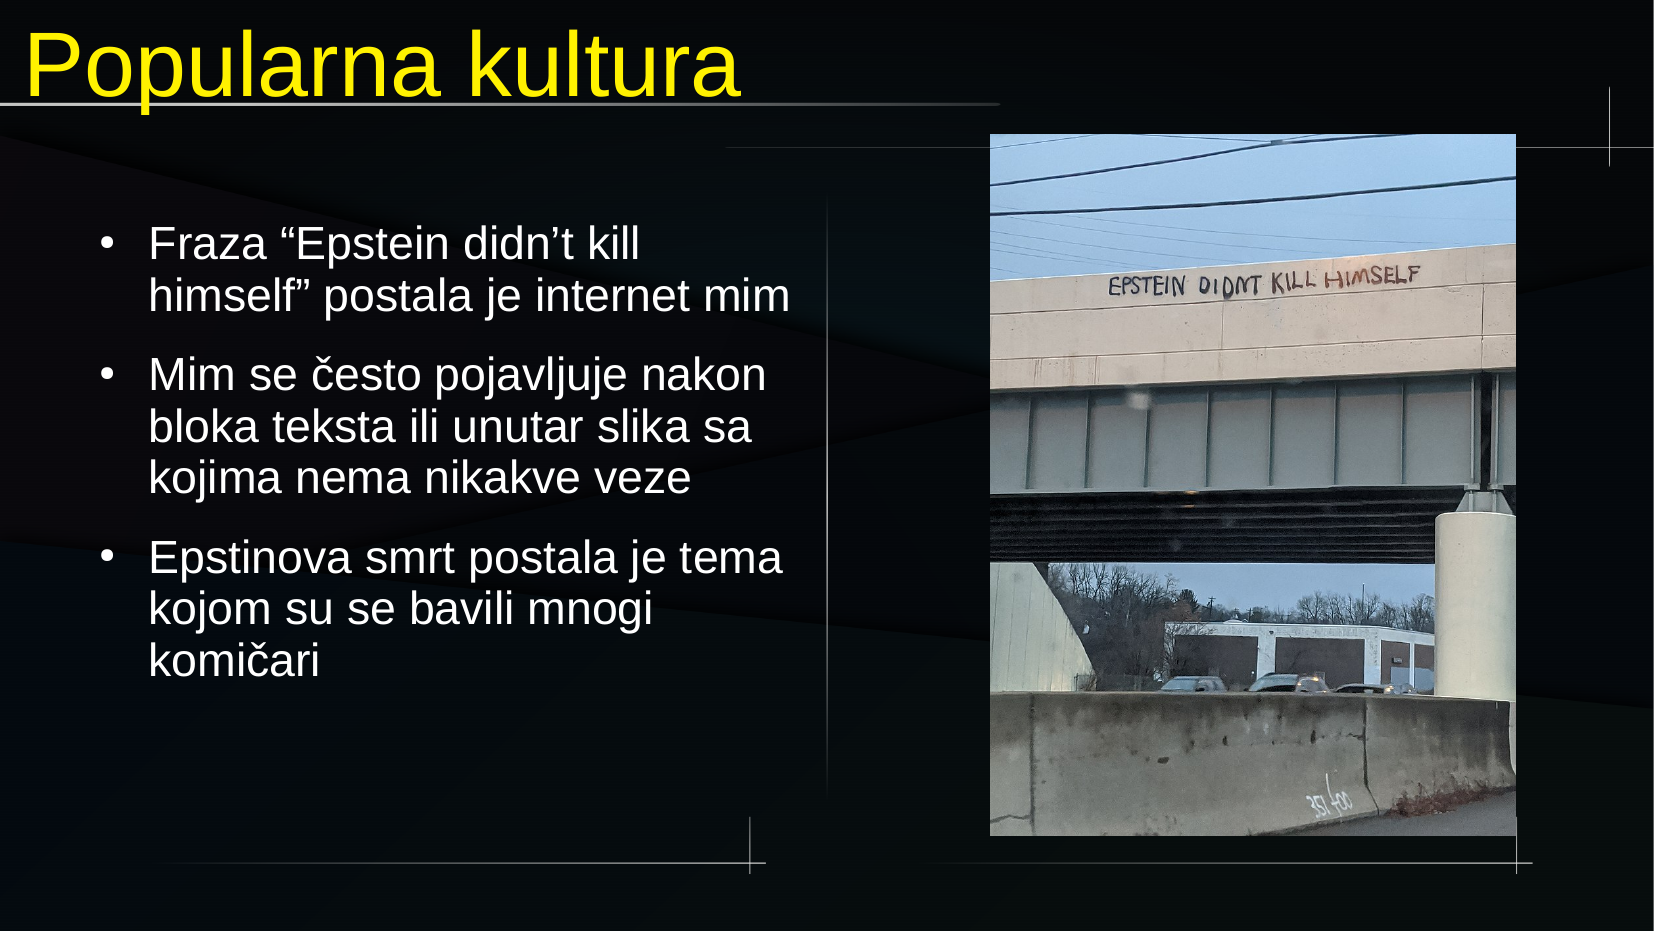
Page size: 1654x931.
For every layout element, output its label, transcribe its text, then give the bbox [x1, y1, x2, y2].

title Popularna kultura [23, 11, 1589, 119]
list Fraza “Epstein didn’t kill himself” postala je internet mim Mim se često pojavljuje nakon bloka teksta ili unutar slika sa kojima nema nikakve veze Epstinova smrt postala je tema kojom su se bavili mnogi komičari [82, 217, 809, 758]
picture [0, 0, 1654, 931]
